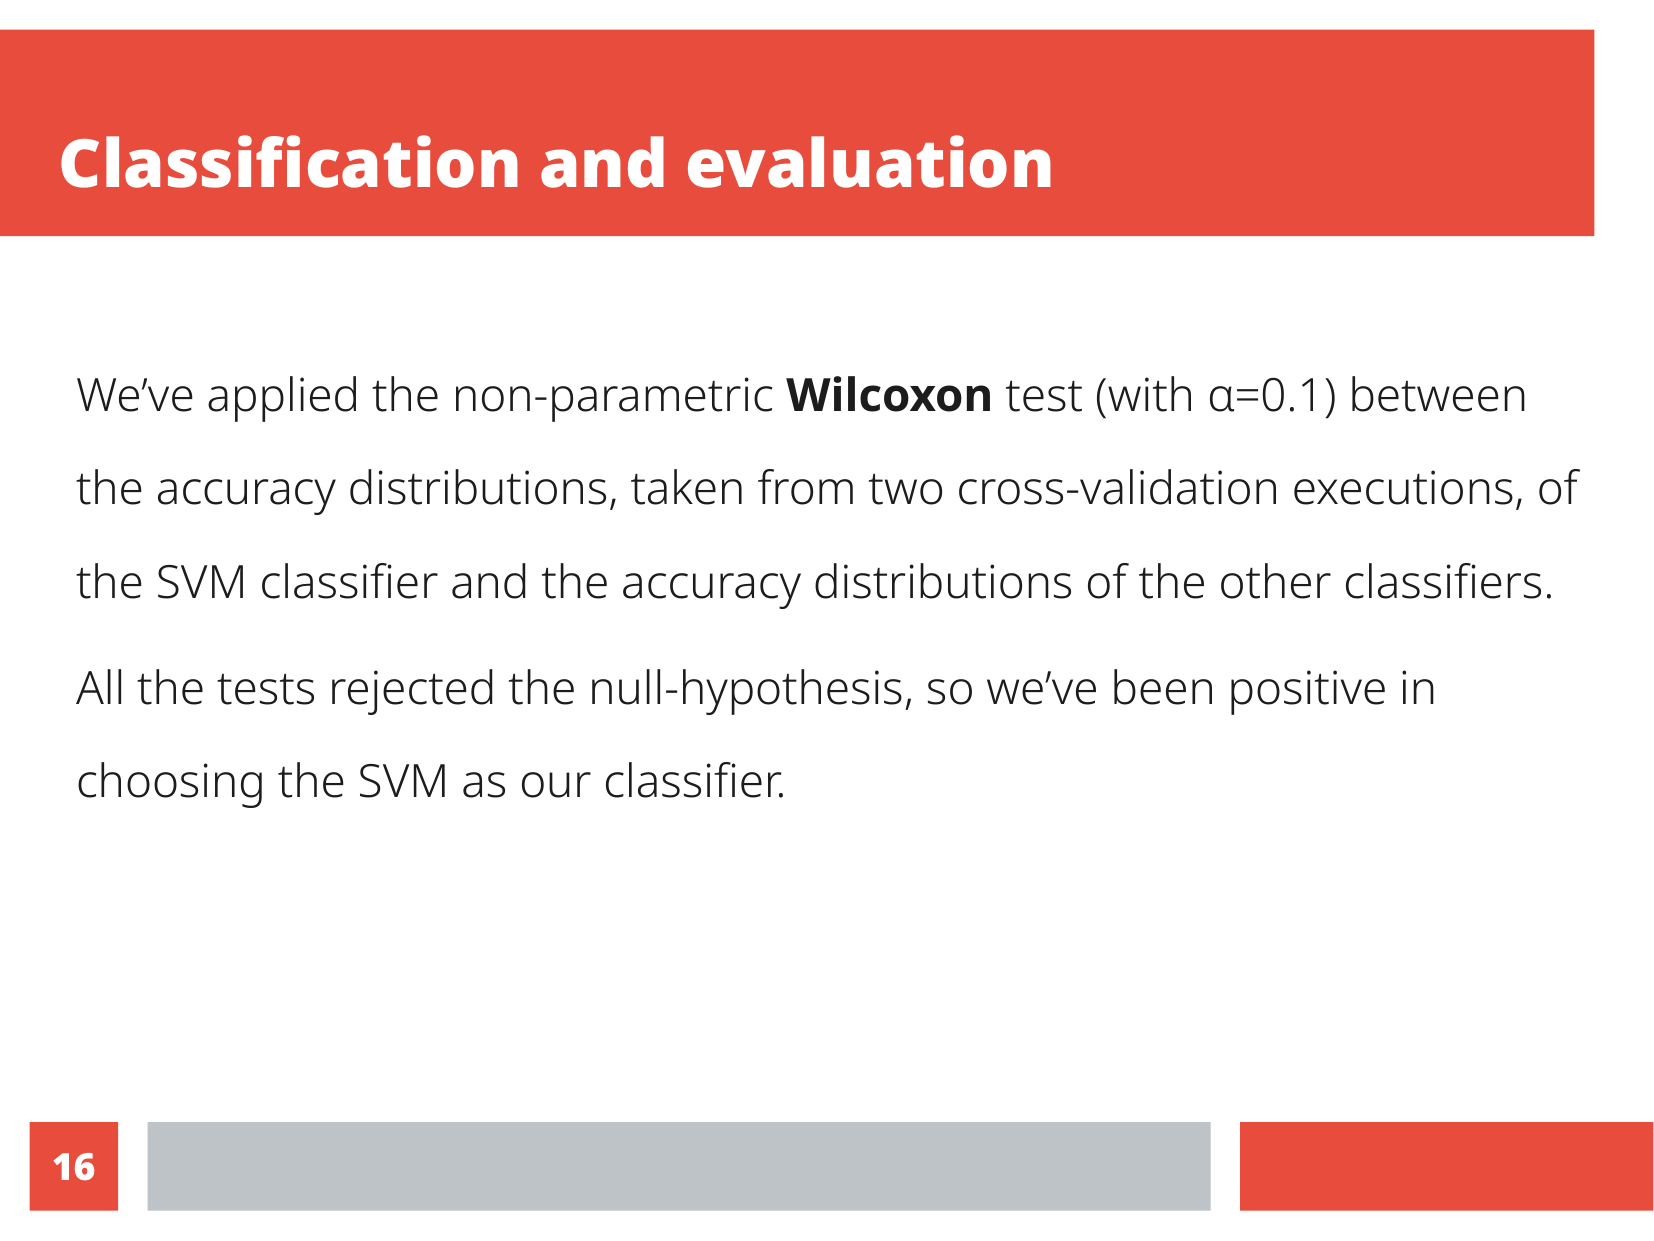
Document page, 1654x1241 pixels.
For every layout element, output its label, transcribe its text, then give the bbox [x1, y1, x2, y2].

title Classification and evaluation [59, 59, 1595, 207]
text_box We’ve applied the non-parametric Wilcoxon test (with α=0.1) between the accuracy distributions, taken from two cross-validation executions, of the SVM classifier and the accuracy distributions of the other classifiers. All the tests rejected the null-hypothesis, so we’ve been positive in choosing the SVM as our classifier. [76, 330, 1582, 934]
